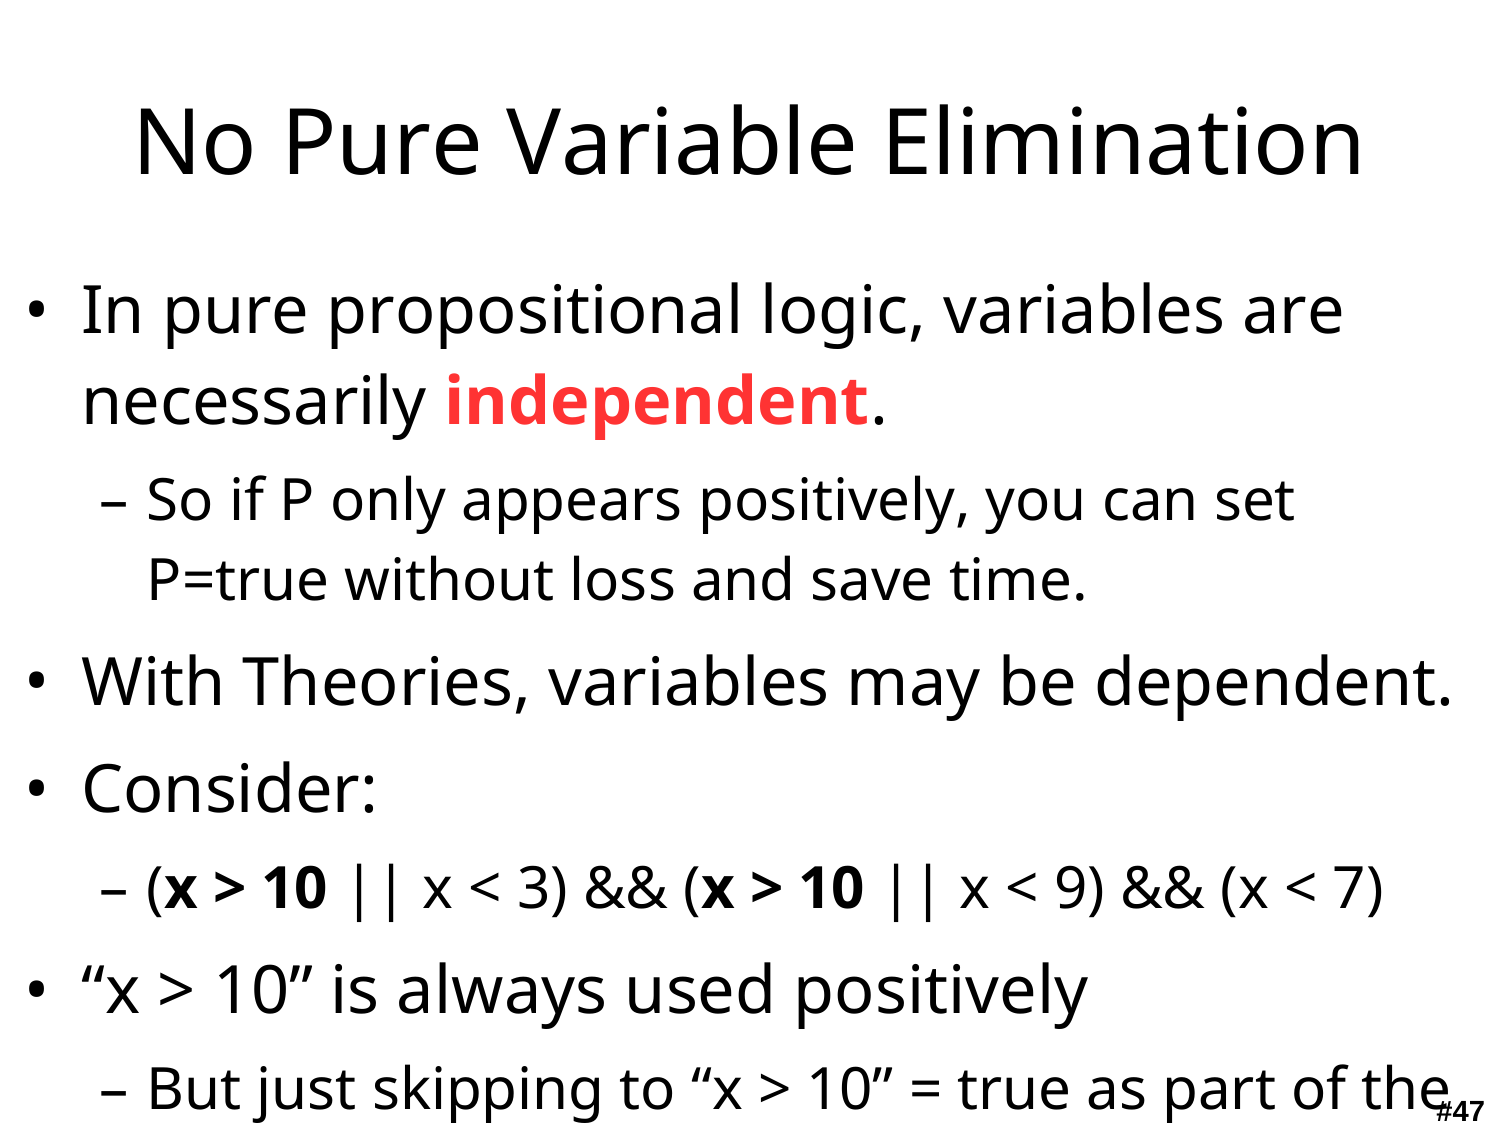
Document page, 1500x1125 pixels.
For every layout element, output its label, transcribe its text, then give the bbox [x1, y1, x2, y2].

list In pure propositional logic, variables are necessarily independent. So if P only appears positively, you can set P=true without loss and save time. With Theories, variables may be dependent. Consider: (x > 10 || x < 3) && (x > 10 || x < 9) && (x < 7) “x > 10” is always used positively But just skipping to “x > 10” = true as part of the model leads you astray (makes the others false)! [24, 262, 1476, 1108]
title No Pure Variable Elimination [24, 45, 1476, 233]
